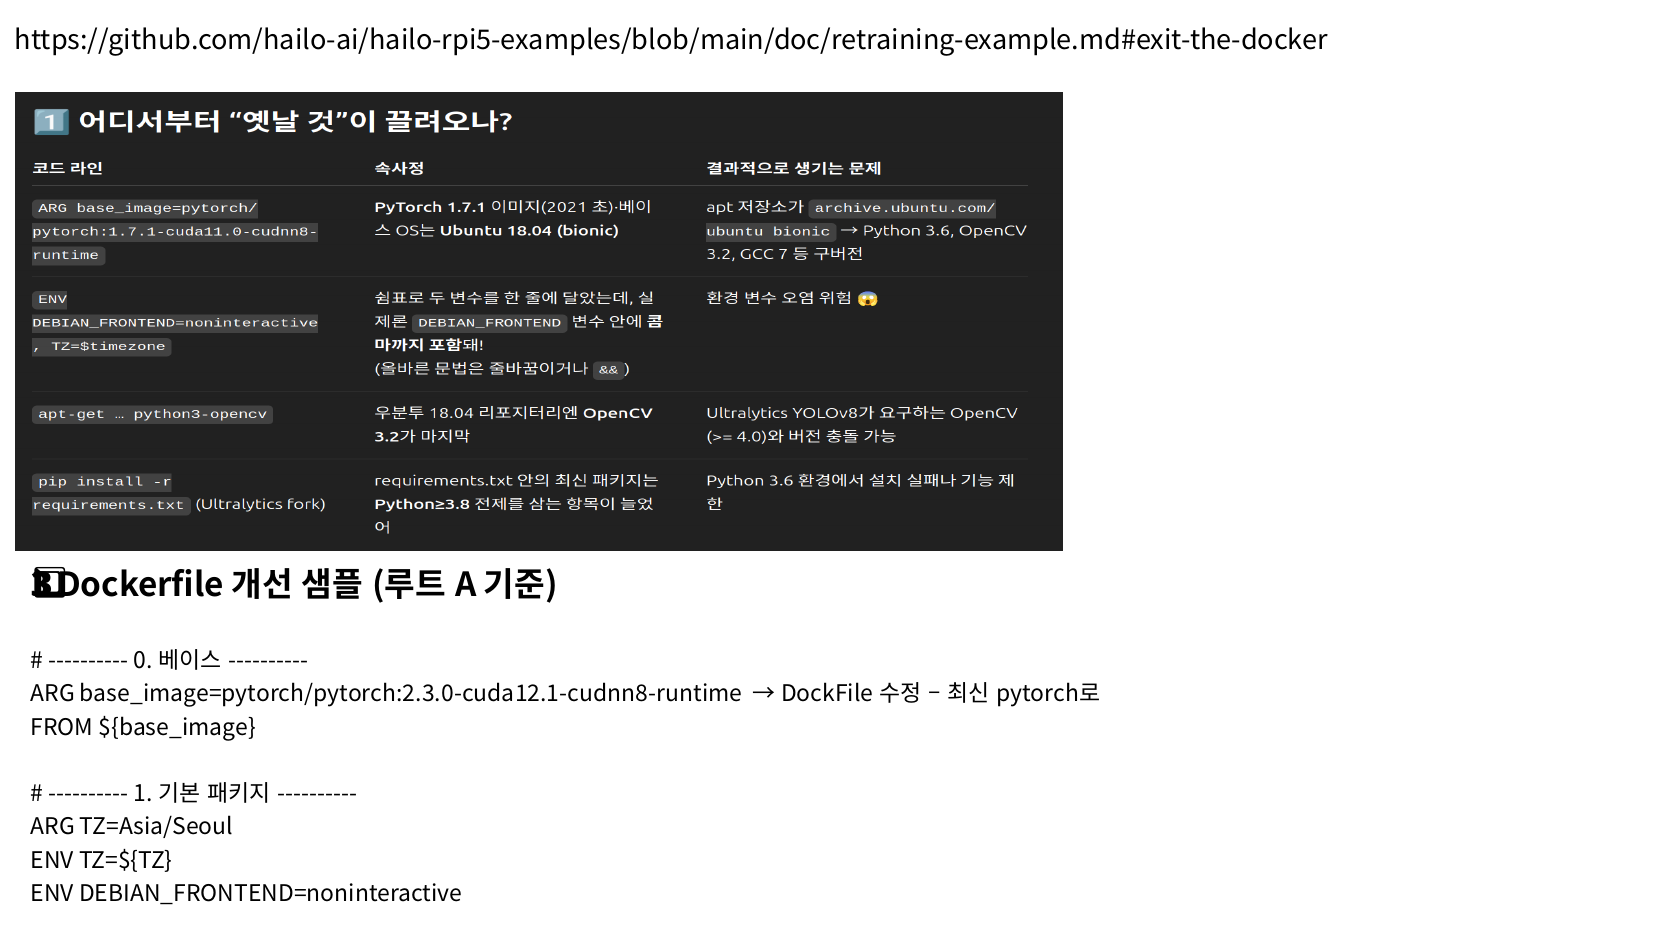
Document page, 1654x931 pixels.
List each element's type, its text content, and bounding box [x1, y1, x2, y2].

text_box # ---------- 0. 베이스 ---------- ARG base_image=pytorch/pytorch:2.3.0-cuda12.1-cudnn8-runtime → DockFile 수정 – 최신 pytorch로 FROM ${base_image} # ---------- 1. 기본 패키지 ---------- ARG TZ=Asia/Seoul ENV TZ=${TZ} ENV DEBIAN_FRONTEND=noninteractive [15, 634, 1207, 916]
picture [15, 104, 1063, 551]
text_box 3️⃣ Dockerfile 개선 샘플 (루트 A 기준) [15, 550, 597, 634]
text_box https://github.com/hailo-ai/hailo-rpi5-examples/blob/main/doc/retraining-example.md#exit-the-docker [0, 10, 1565, 104]
